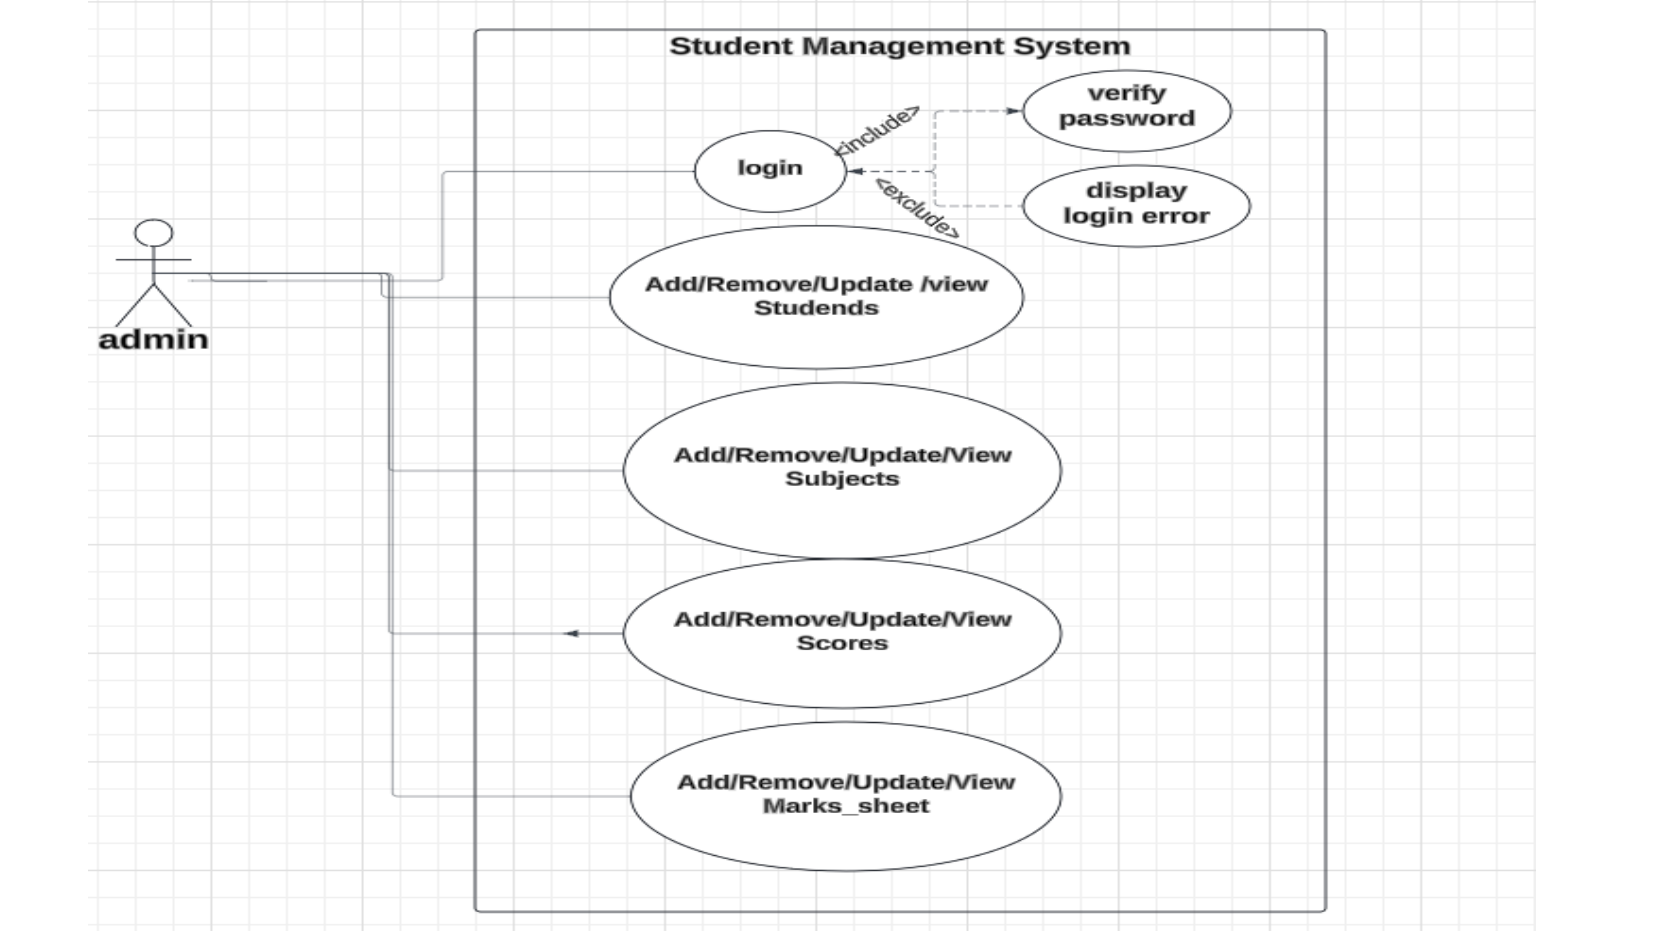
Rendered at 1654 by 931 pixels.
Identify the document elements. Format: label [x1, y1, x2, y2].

picture [88, 0, 1536, 931]
